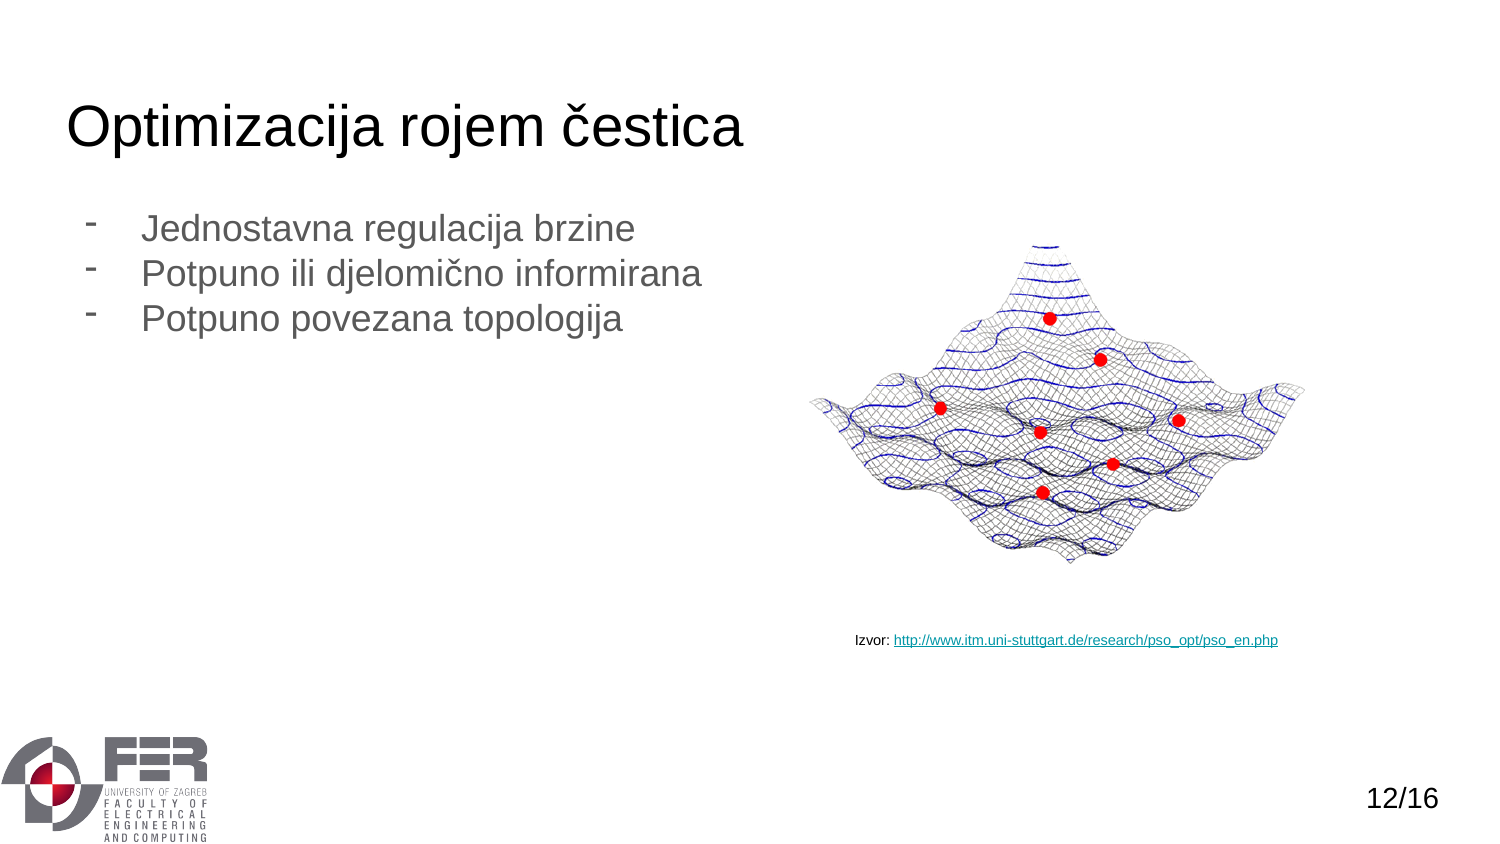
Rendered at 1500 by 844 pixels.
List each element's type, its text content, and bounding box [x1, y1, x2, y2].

slide_number <number>/16 [1351, 764, 1480, 830]
list Jednostavna regulacija brzine Potpuno ili djelomično informirana Potpuno povezana topologija [51, 189, 1449, 750]
title Optimizacija rojem čestica [51, 72, 1449, 167]
picture [0, 736, 208, 844]
text_box Izvor: http://www.itm.uni-stuttgart.de/research/pso_opt/pso_en.php [733, 615, 1400, 663]
